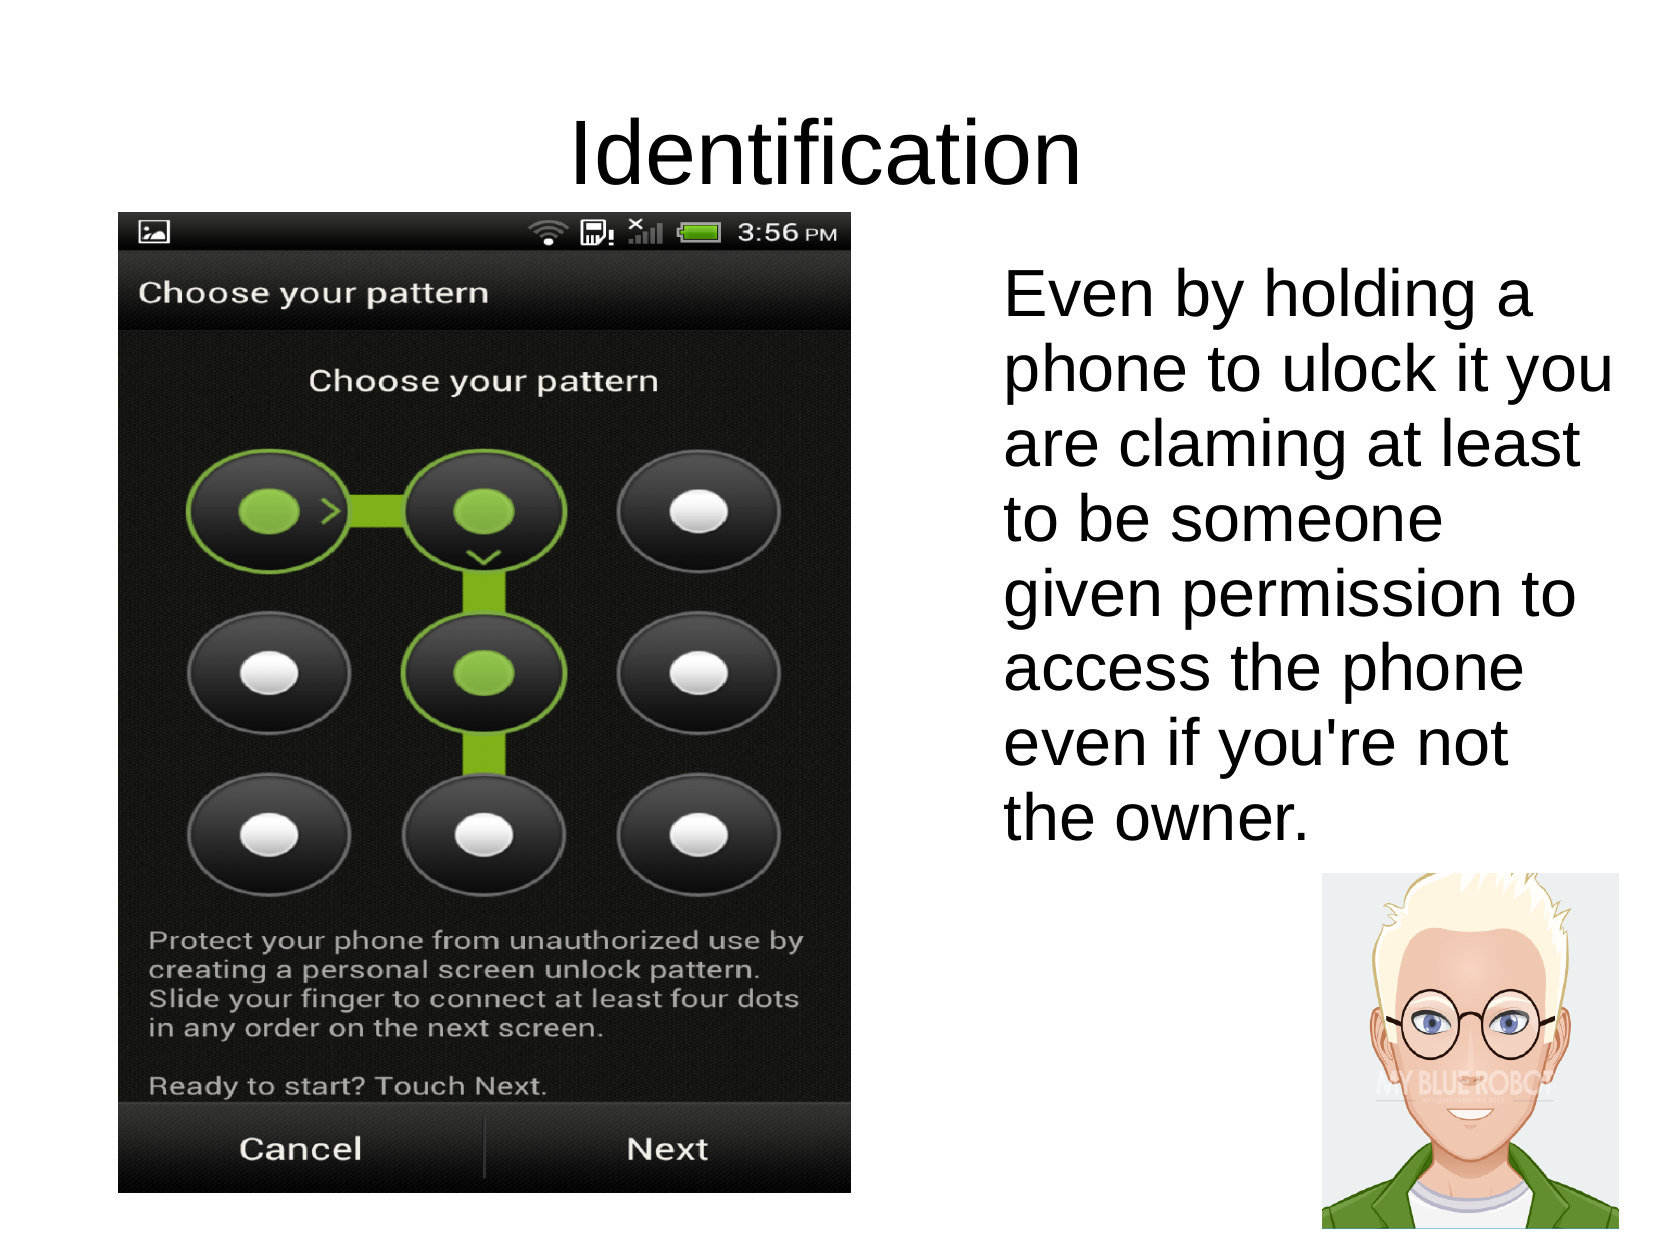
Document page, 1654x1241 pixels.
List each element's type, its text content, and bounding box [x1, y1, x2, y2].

picture [118, 212, 851, 1193]
title Identification [82, 49, 1571, 257]
list Even by holding a phone to ulock it you are claming at least to be someone given permission to access the phone even if you're not the owner. [933, 256, 1619, 976]
picture [1322, 873, 1619, 1229]
